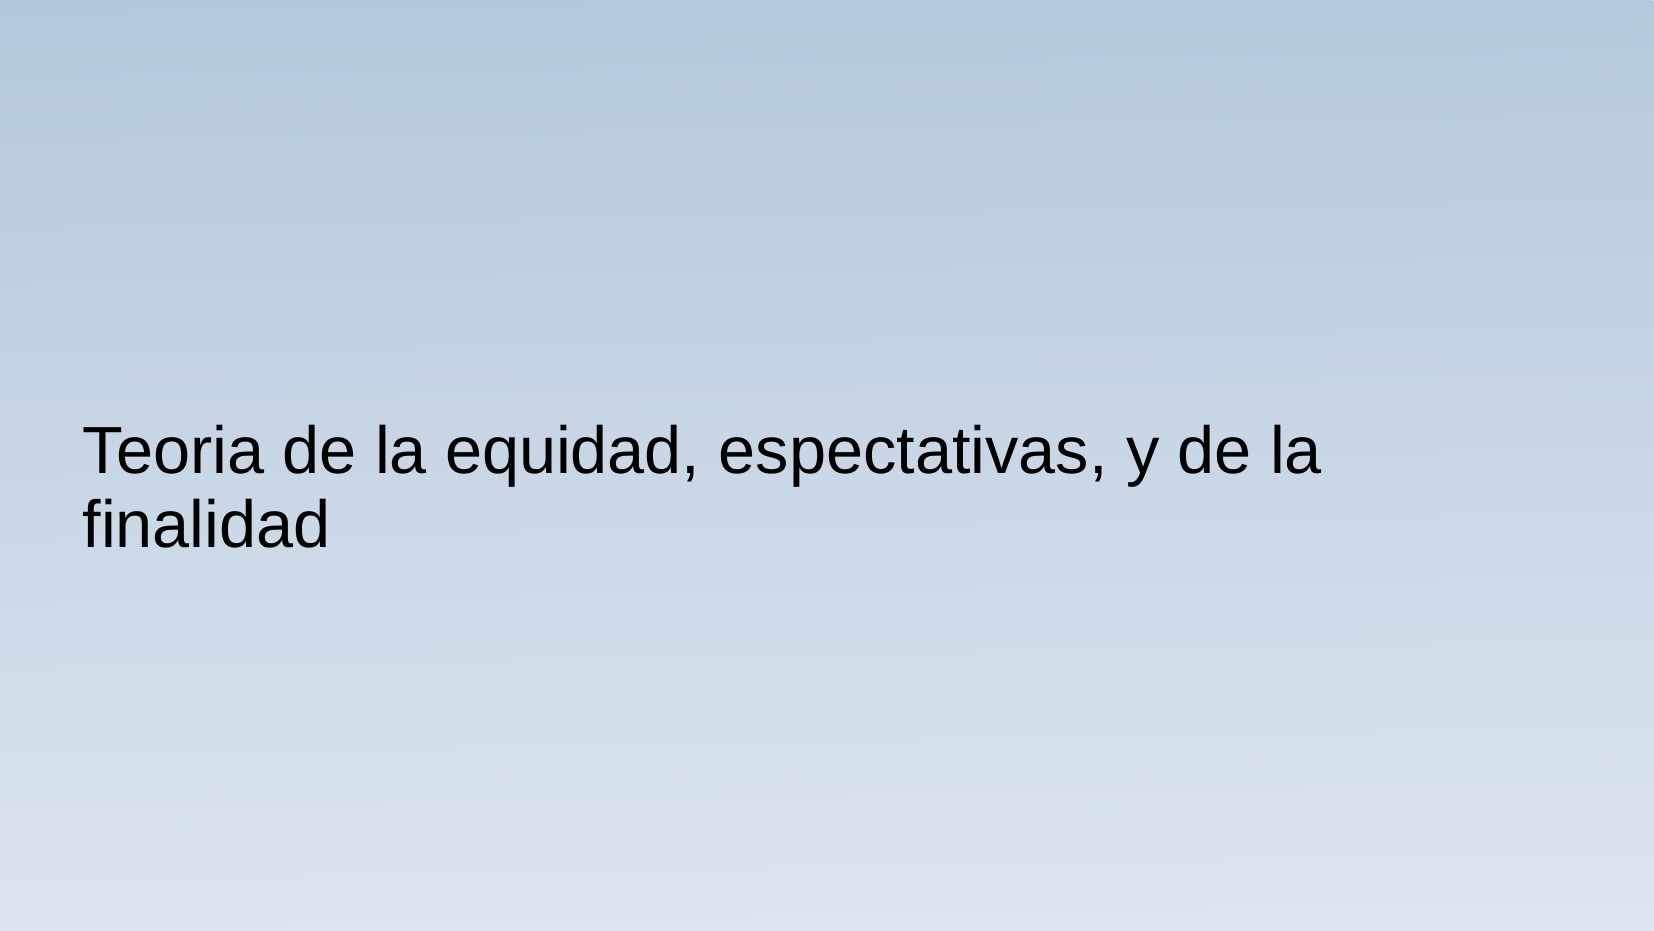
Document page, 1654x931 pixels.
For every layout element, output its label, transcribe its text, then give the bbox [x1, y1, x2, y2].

subtitle Teoria de la equidad, espectativas, y de la finalidad [82, 217, 1571, 758]
